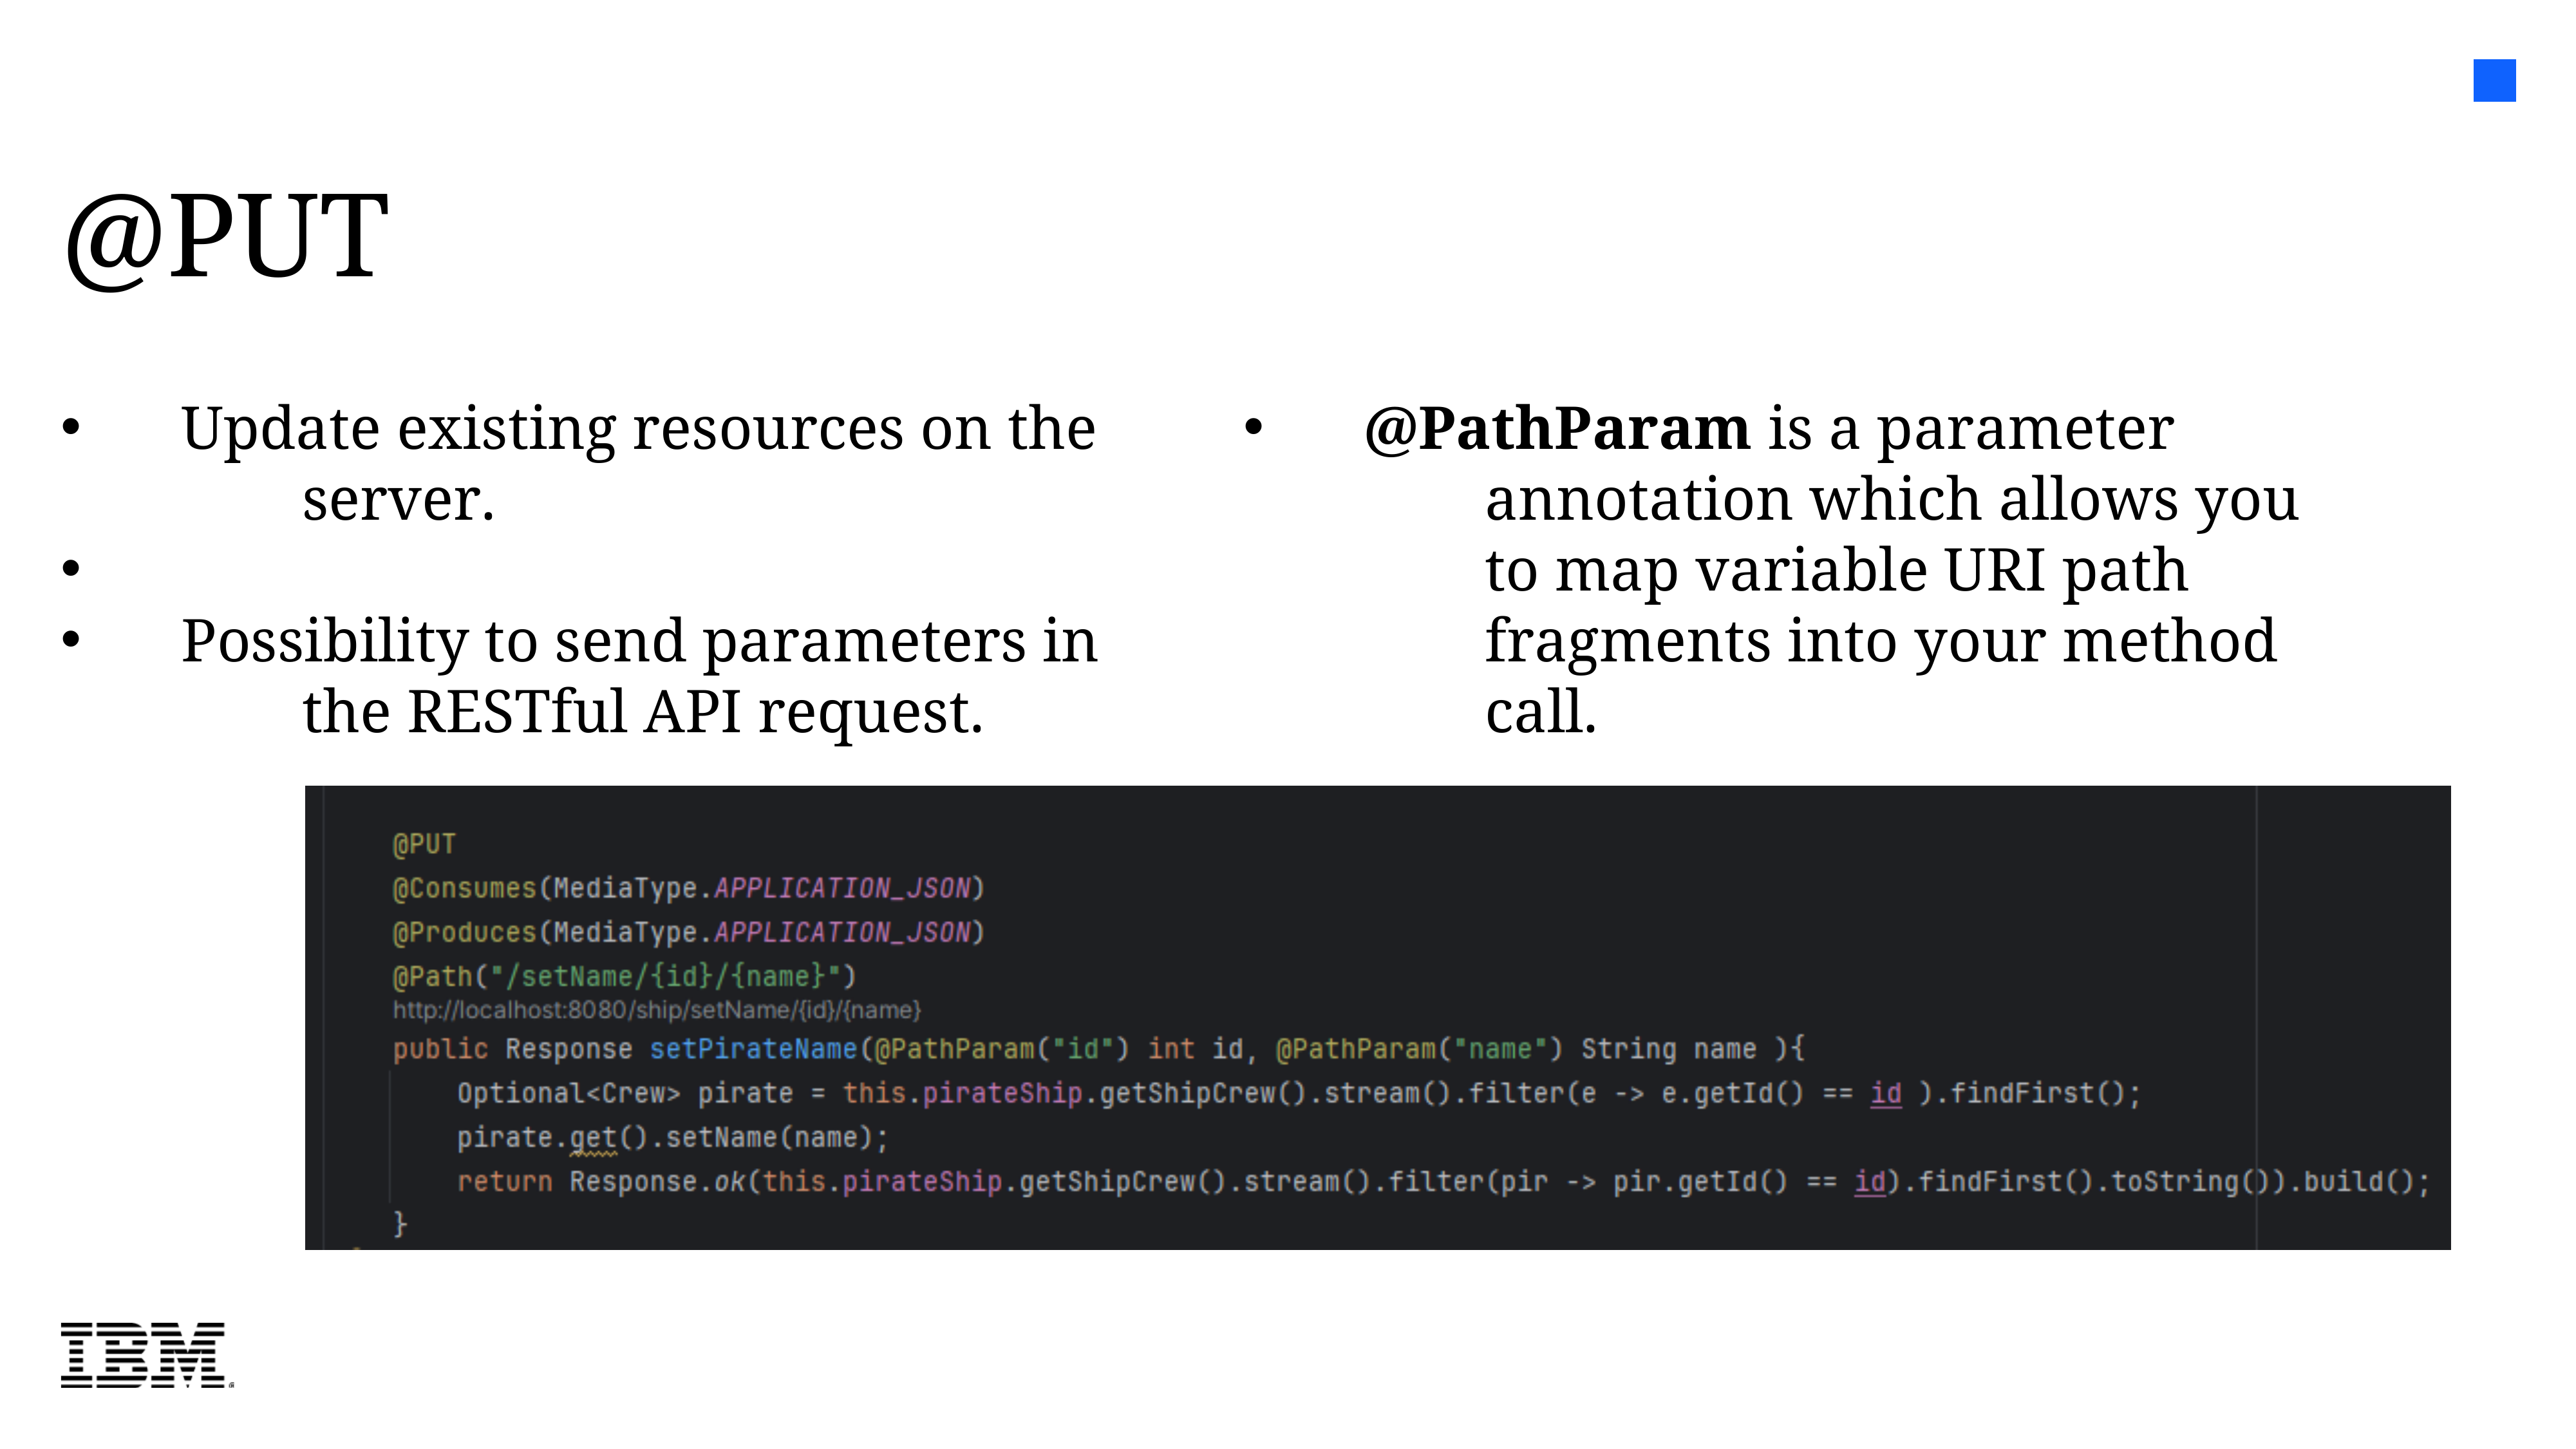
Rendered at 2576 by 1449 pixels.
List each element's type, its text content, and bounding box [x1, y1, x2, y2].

text_box [2475, 60, 2515, 100]
title @PUT [61, 161, 1128, 338]
text_box Update existing resources on the server. Possibility to send parameters in the RESTful API request. [61, 390, 1128, 1182]
picture [305, 786, 2451, 1250]
text_box @PathParam is a parameter annotation which allows you to map variable URI path fragments into your method call. [1243, 390, 2311, 786]
